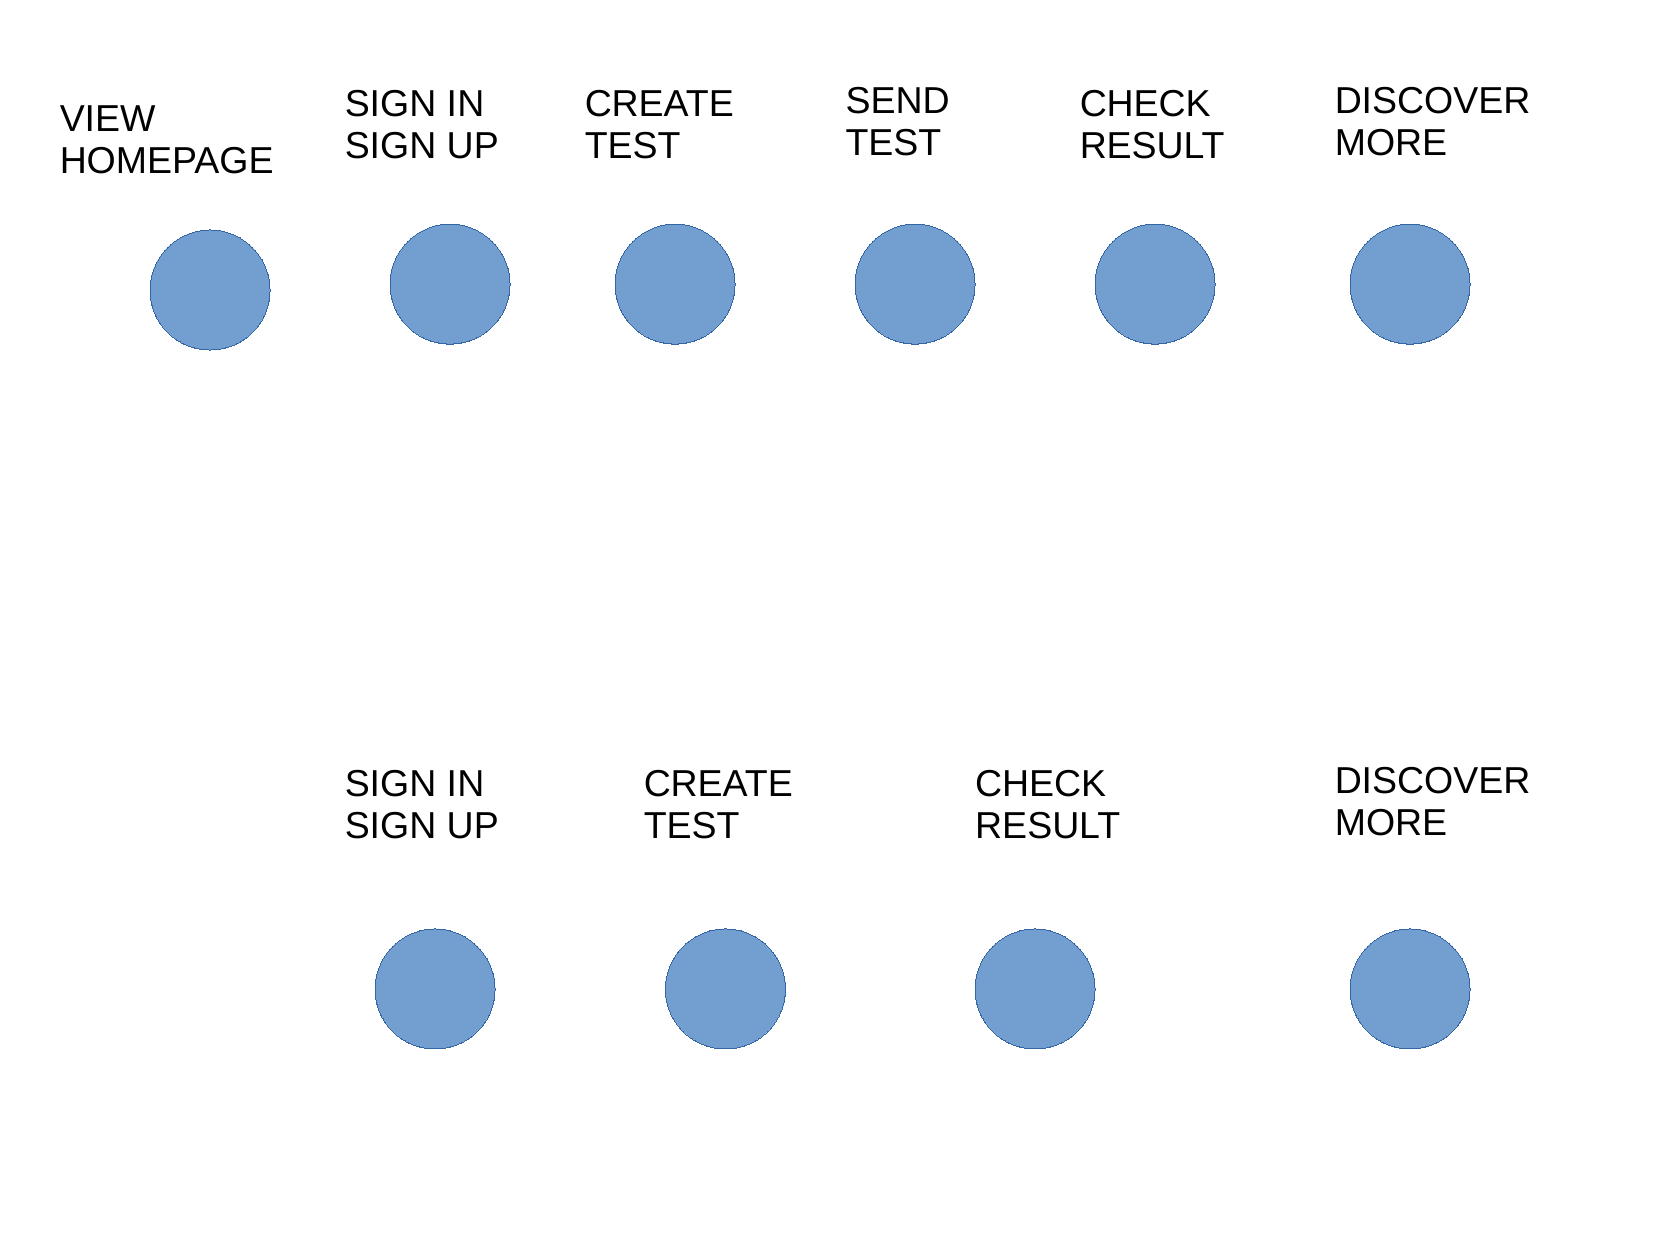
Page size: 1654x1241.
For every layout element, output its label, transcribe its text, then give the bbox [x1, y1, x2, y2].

text_box [665, 928, 786, 1049]
text_box [150, 229, 271, 351]
text_box SIGN IN SIGN UP [330, 755, 556, 854]
text_box CHECK RESULT [1065, 75, 1246, 174]
text_box [1350, 224, 1471, 345]
text_box [1350, 928, 1471, 1049]
text_box DISCOVER MORE [1320, 71, 1561, 171]
text_box DISCOVER MORE [1320, 752, 1561, 851]
text_box CHECK RESULT [960, 755, 1141, 854]
text_box [390, 224, 511, 345]
text_box [1095, 224, 1216, 345]
text_box [855, 224, 976, 345]
text_box [615, 224, 736, 345]
text_box [975, 928, 1096, 1049]
text_box [375, 928, 496, 1049]
text_box CREATE TEST [570, 75, 781, 174]
text_box VIEW HOMEPAGE [45, 90, 301, 189]
text_box CREATE TEST [629, 755, 840, 854]
text_box SEND TEST [830, 72, 996, 172]
text_box SIGN IN SIGN UP [330, 75, 556, 174]
